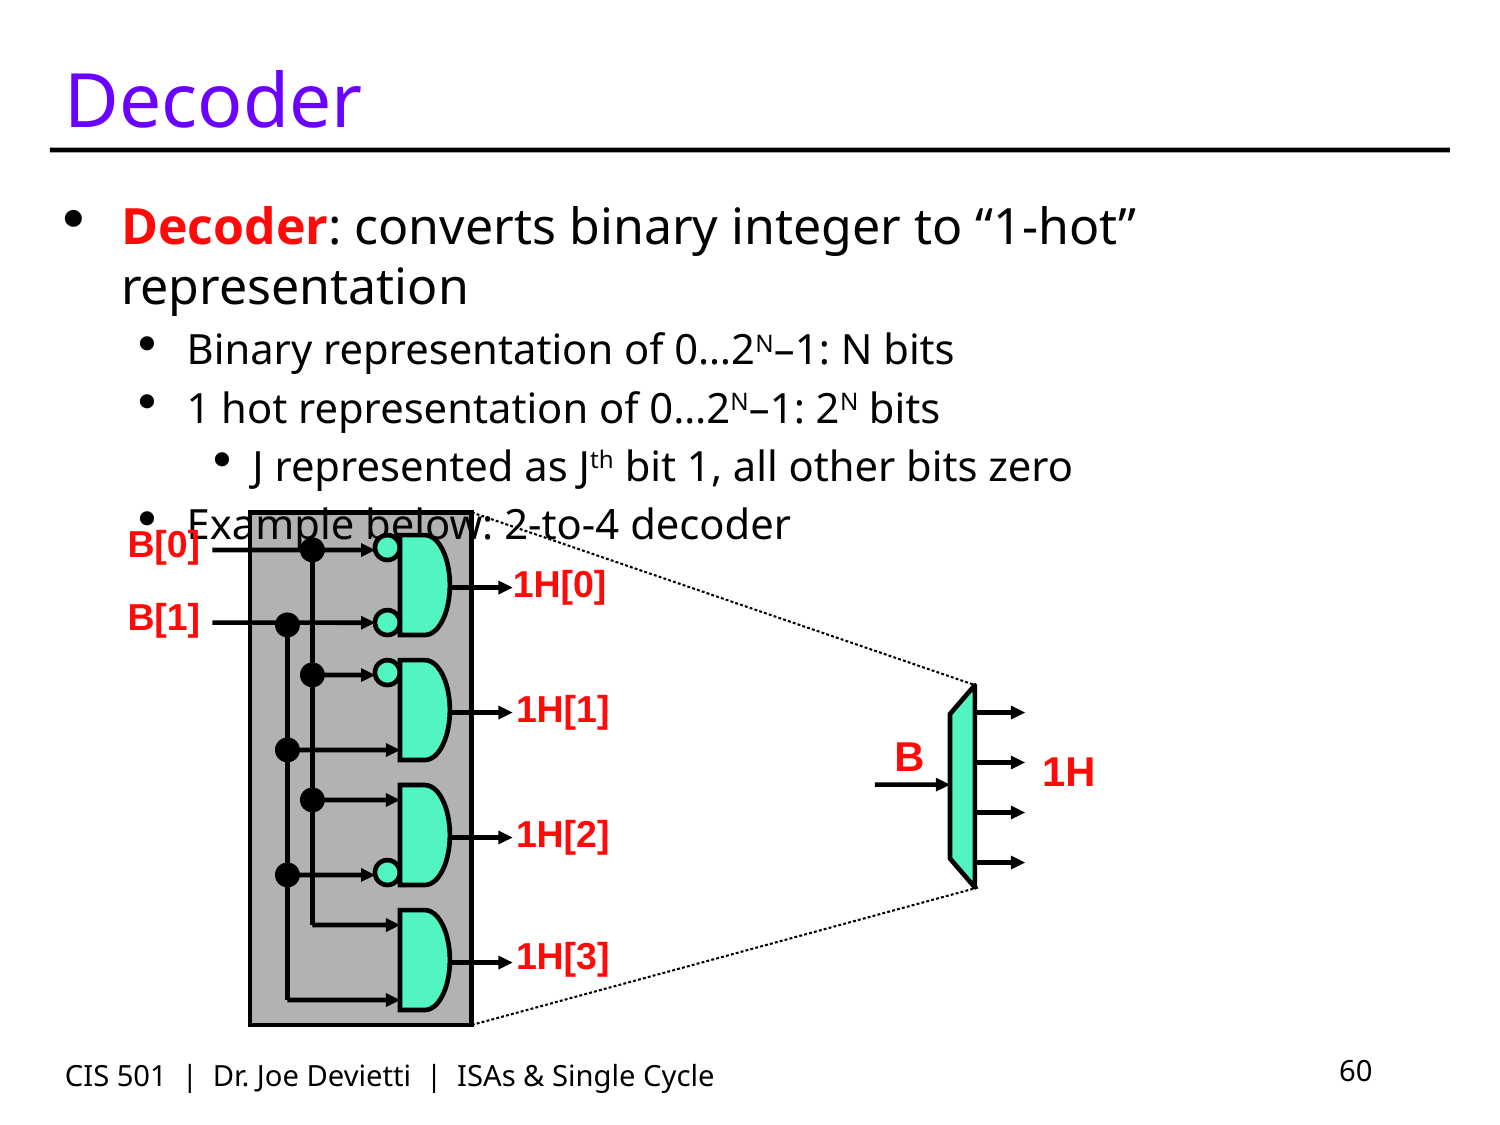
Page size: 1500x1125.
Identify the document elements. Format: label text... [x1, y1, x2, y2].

text_box [301, 519, 314, 536]
text_box 1H[3] [501, 924, 625, 985]
text_box B[1] [112, 585, 216, 645]
text_box <number> [1074, 1049, 1388, 1100]
text_box 1H[0] [498, 552, 622, 613]
text_box [949, 686, 975, 887]
text_box CIS 501 | Dr. Joe Devietti | ISAs & Single Cycle [49, 1049, 988, 1100]
text_box B [879, 722, 940, 788]
text_box Decoder: converts binary integer to “1-hot” representation Binary representation of 0…2N–1: N bits 1 hot representation of 0…2N–1: 2N bits J represented as Jth bit 1, all other bits zero Example below: 2-to-4 decoder [50, 187, 1463, 513]
text_box 1H [1027, 737, 1111, 803]
text_box 1H[2] [501, 802, 625, 863]
text_box B[0] [112, 512, 216, 573]
text_box 1H[1] [501, 677, 625, 738]
text_box [249, 513, 472, 1025]
text_box Decoder [49, 37, 1375, 150]
